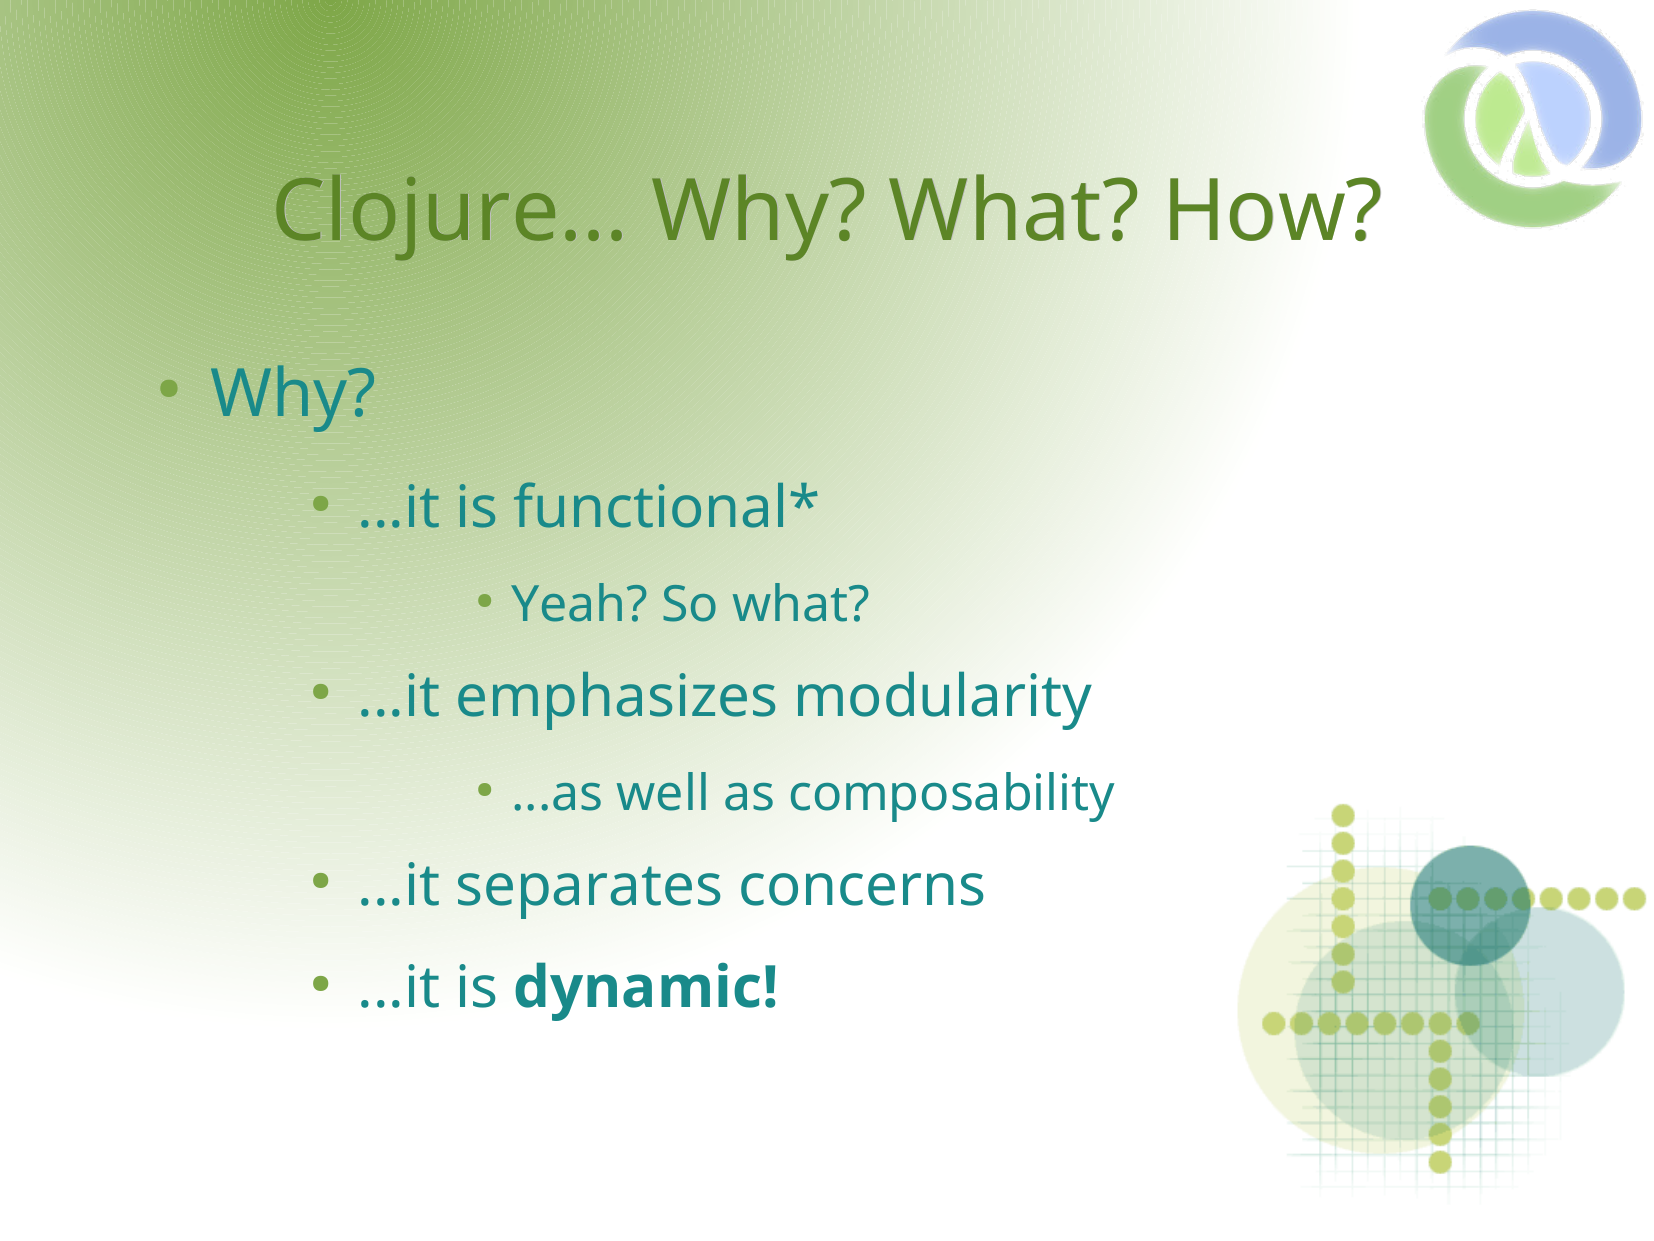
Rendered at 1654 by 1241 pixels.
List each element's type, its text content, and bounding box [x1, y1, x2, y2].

list Why? ...it is functional* Yeah? So what? ...it emphasizes modularity ...as well as composability ...it separates concerns ...it is dynamic! [121, 344, 1534, 1127]
picture [1224, 792, 1654, 1211]
title Clojure... Why? What? How? [121, 102, 1534, 310]
